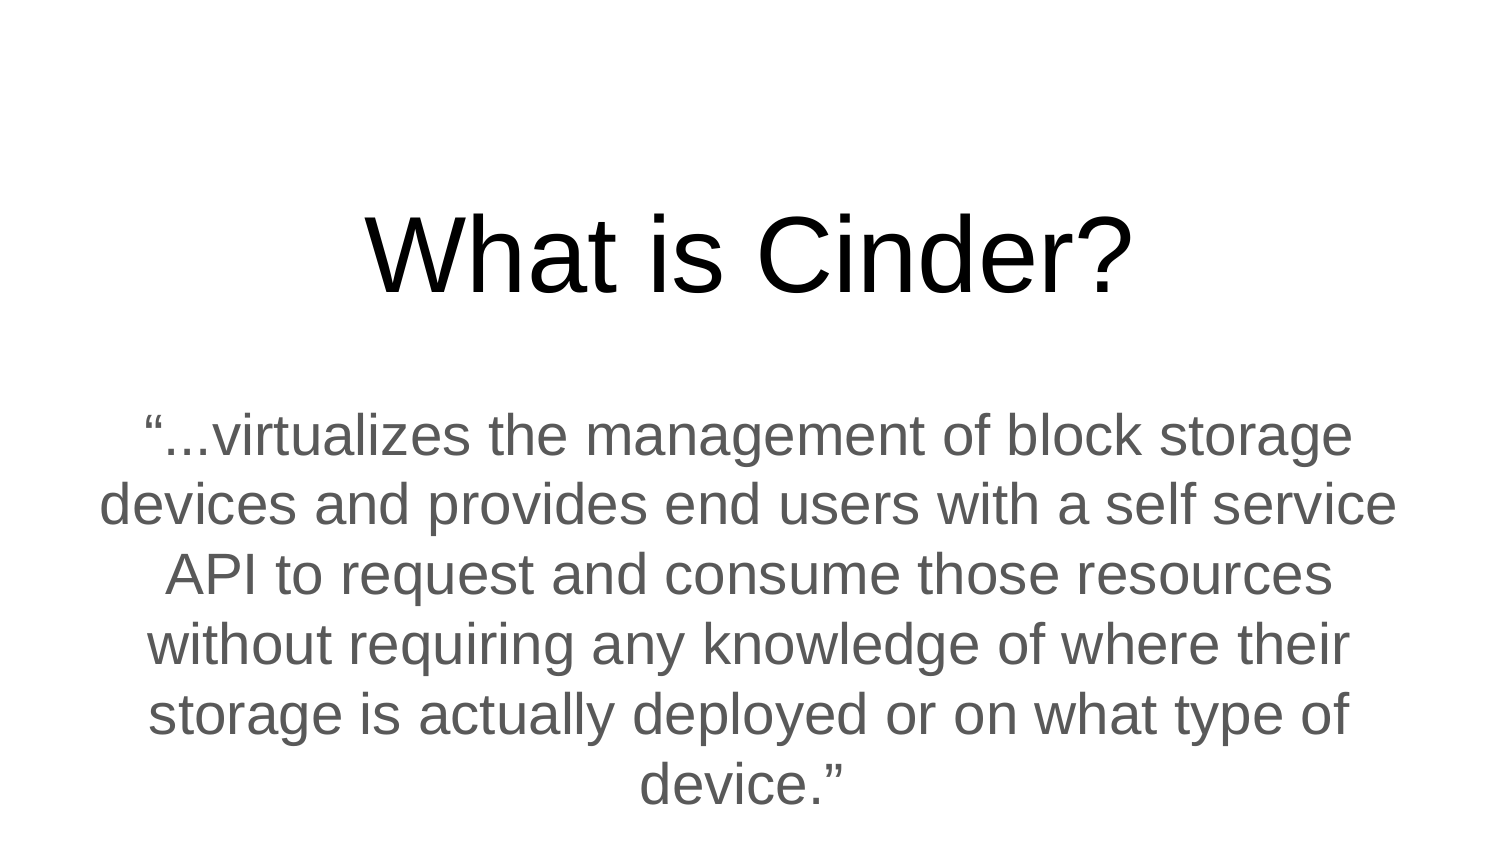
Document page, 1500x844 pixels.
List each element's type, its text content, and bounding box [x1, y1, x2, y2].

subtitle “...virtualizes the management of block storage devices and provides end users with a self service API to request and consume those resources without requiring any knowledge of where their storage is actually deployed or on what type of device.” [51, 381, 1449, 512]
title What is Cinder? [51, 122, 1449, 381]
